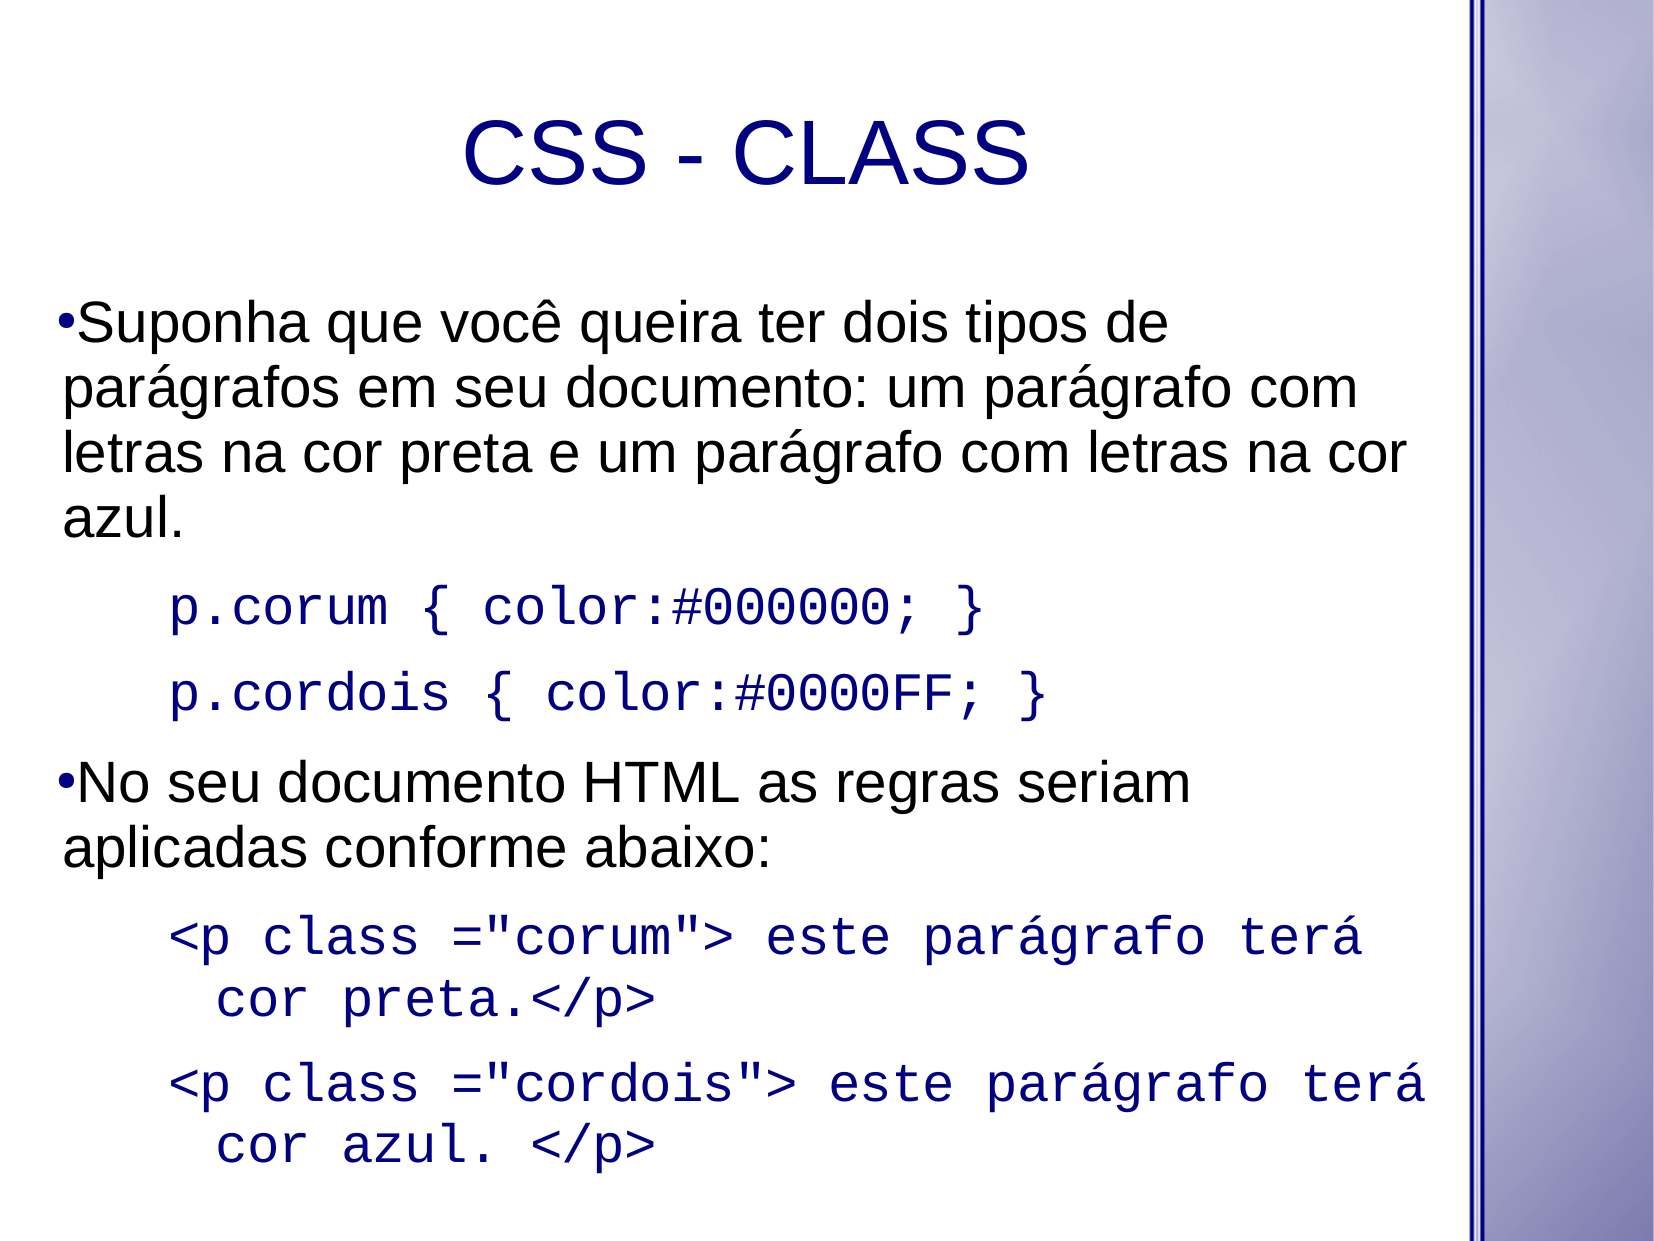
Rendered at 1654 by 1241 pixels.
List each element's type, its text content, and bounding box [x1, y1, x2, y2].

title CSS - CLASS [47, 49, 1447, 257]
list Suponha que você queira ter dois tipos de parágrafos em seu documento: um parágrafo com letras na cor preta e um parágrafo com letras na cor azul. p.corum { color:#000000; } p.cordois { color:#0000FF; } No seu documento HTML as regras seriam aplicadas conforme abaixo: <p class ="corum"> este parágrafo terá cor preta.</p> <p class ="cordois"> este parágrafo terá cor azul. </p> [47, 290, 1447, 1180]
picture [0, 0, 1654, 1241]
